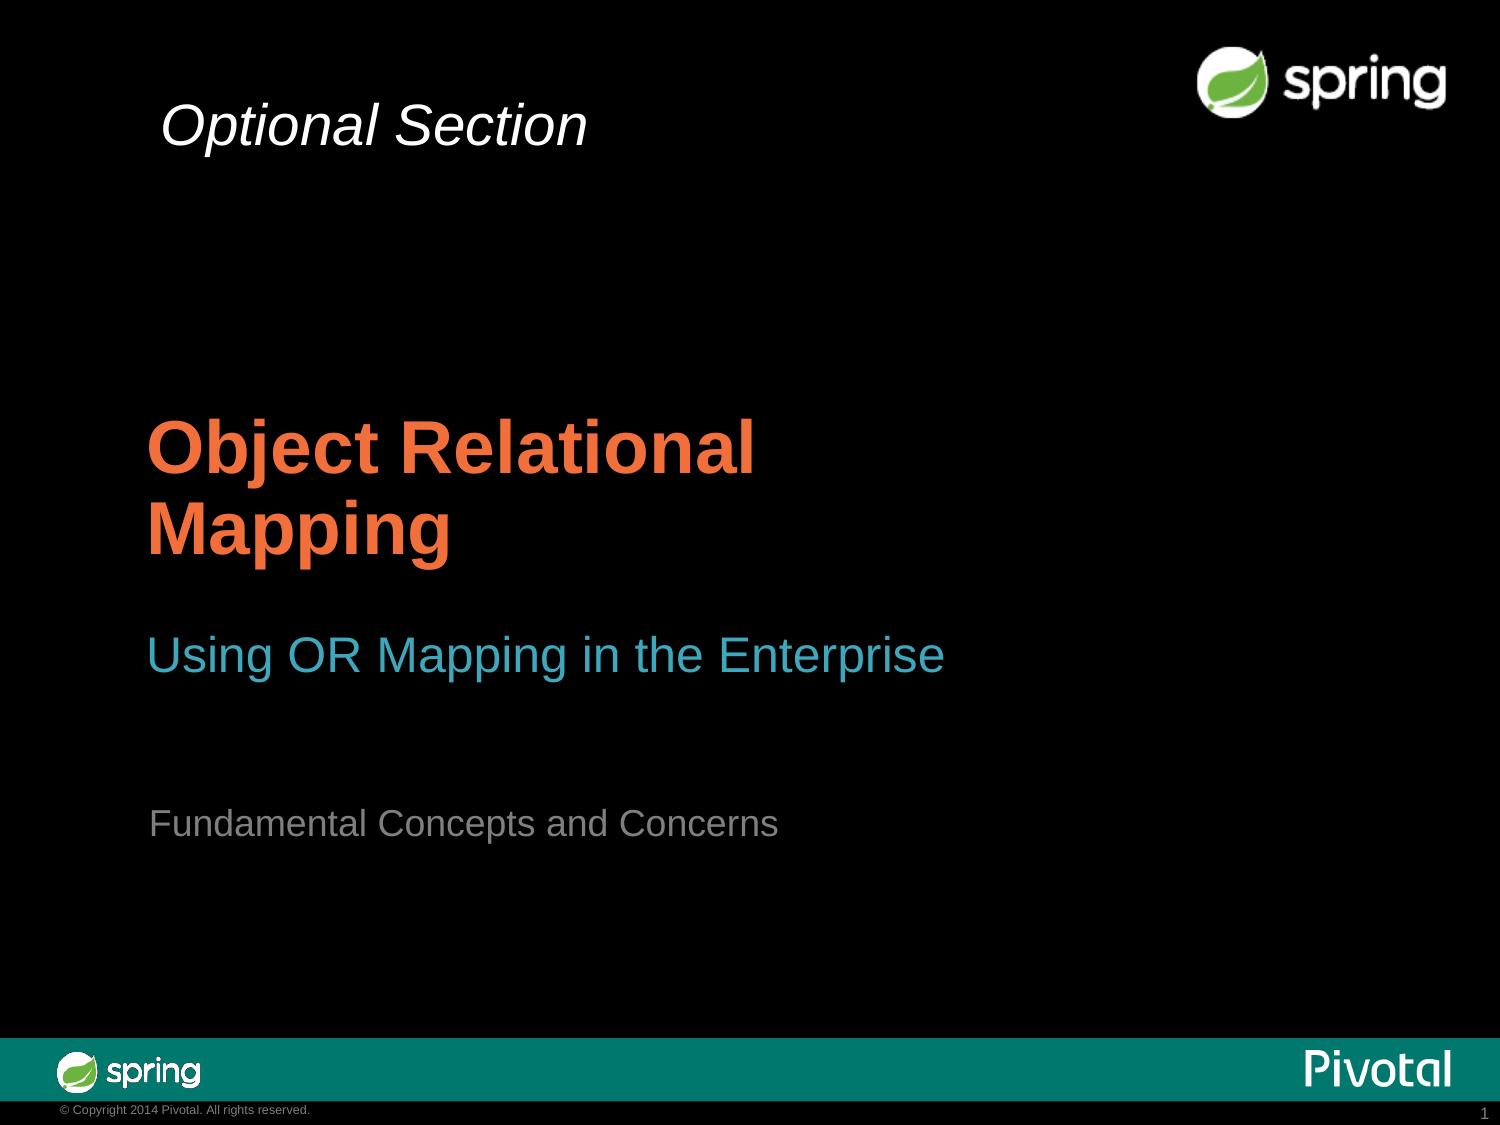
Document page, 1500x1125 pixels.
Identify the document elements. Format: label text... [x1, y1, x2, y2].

picture [32, 1041, 210, 1103]
picture [1304, 1047, 1452, 1090]
text_box Optional Section [146, 80, 605, 165]
text_box Using OR Mapping in the Enterprise [146, 622, 1139, 683]
title Object Relational Mapping [146, 405, 866, 571]
list Fundamental Concepts and Concerns [148, 798, 974, 845]
picture [1155, 28, 1465, 136]
